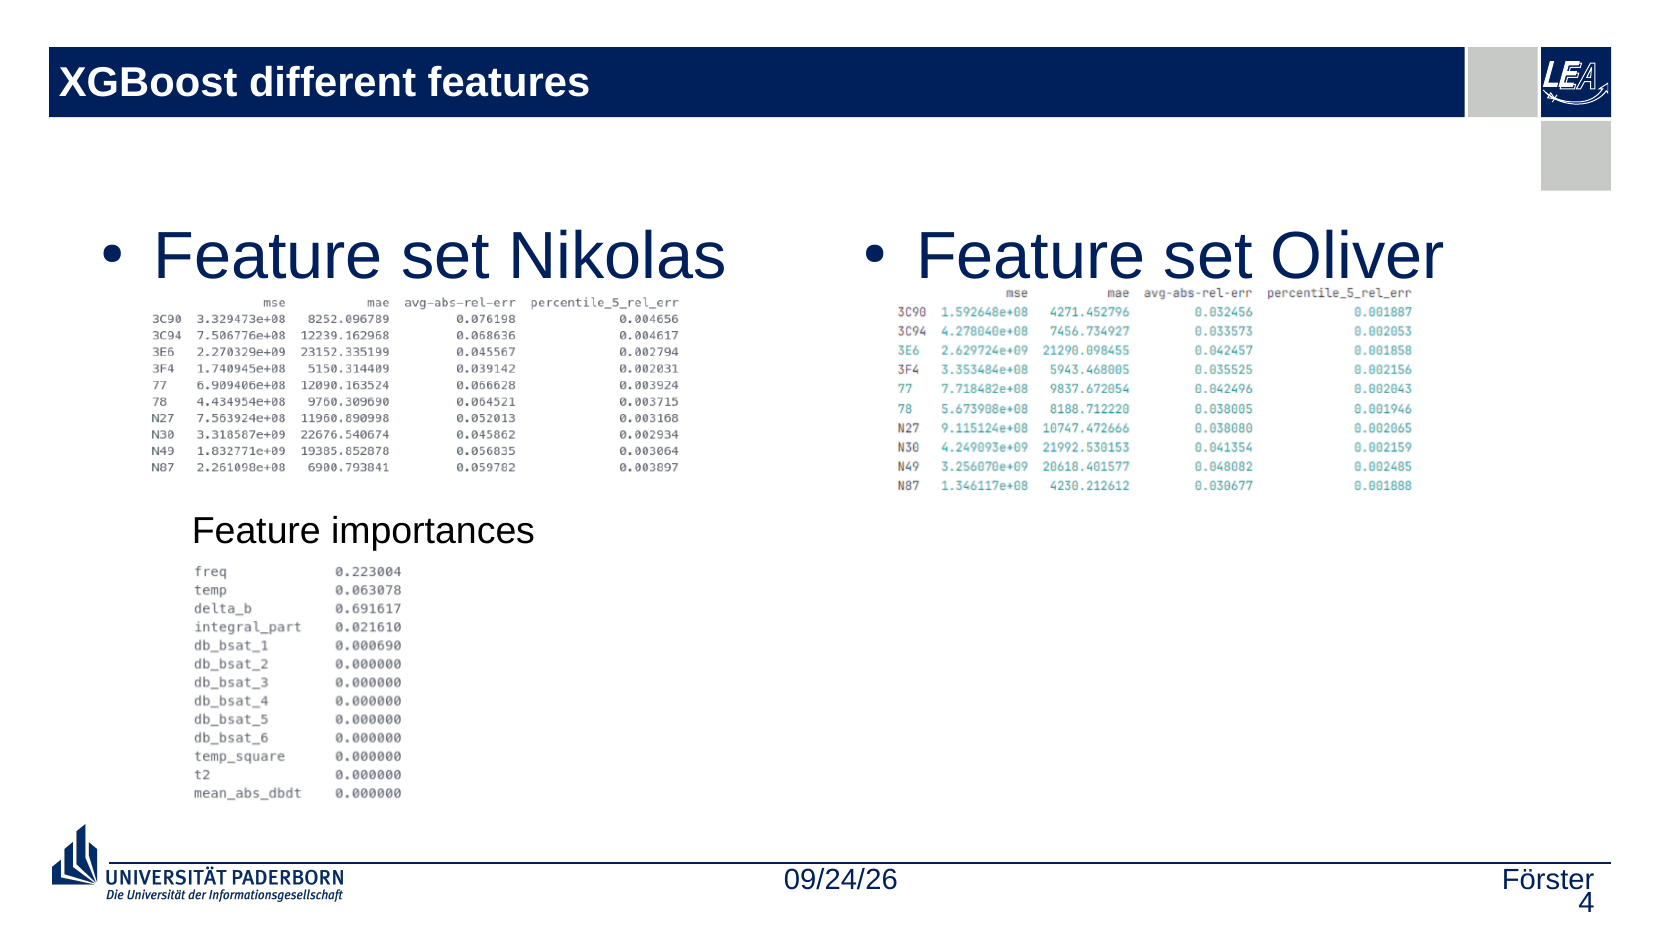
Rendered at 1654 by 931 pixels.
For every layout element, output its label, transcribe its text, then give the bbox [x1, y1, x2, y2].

list Feature set Nikolas [82, 217, 809, 758]
picture [892, 287, 1424, 498]
title XGBoost different features [59, 47, 1447, 117]
list Feature set Oliver [845, 217, 1572, 758]
picture [194, 562, 404, 802]
text_box Feature importances [177, 501, 591, 562]
picture [52, 824, 343, 902]
picture [151, 295, 680, 485]
